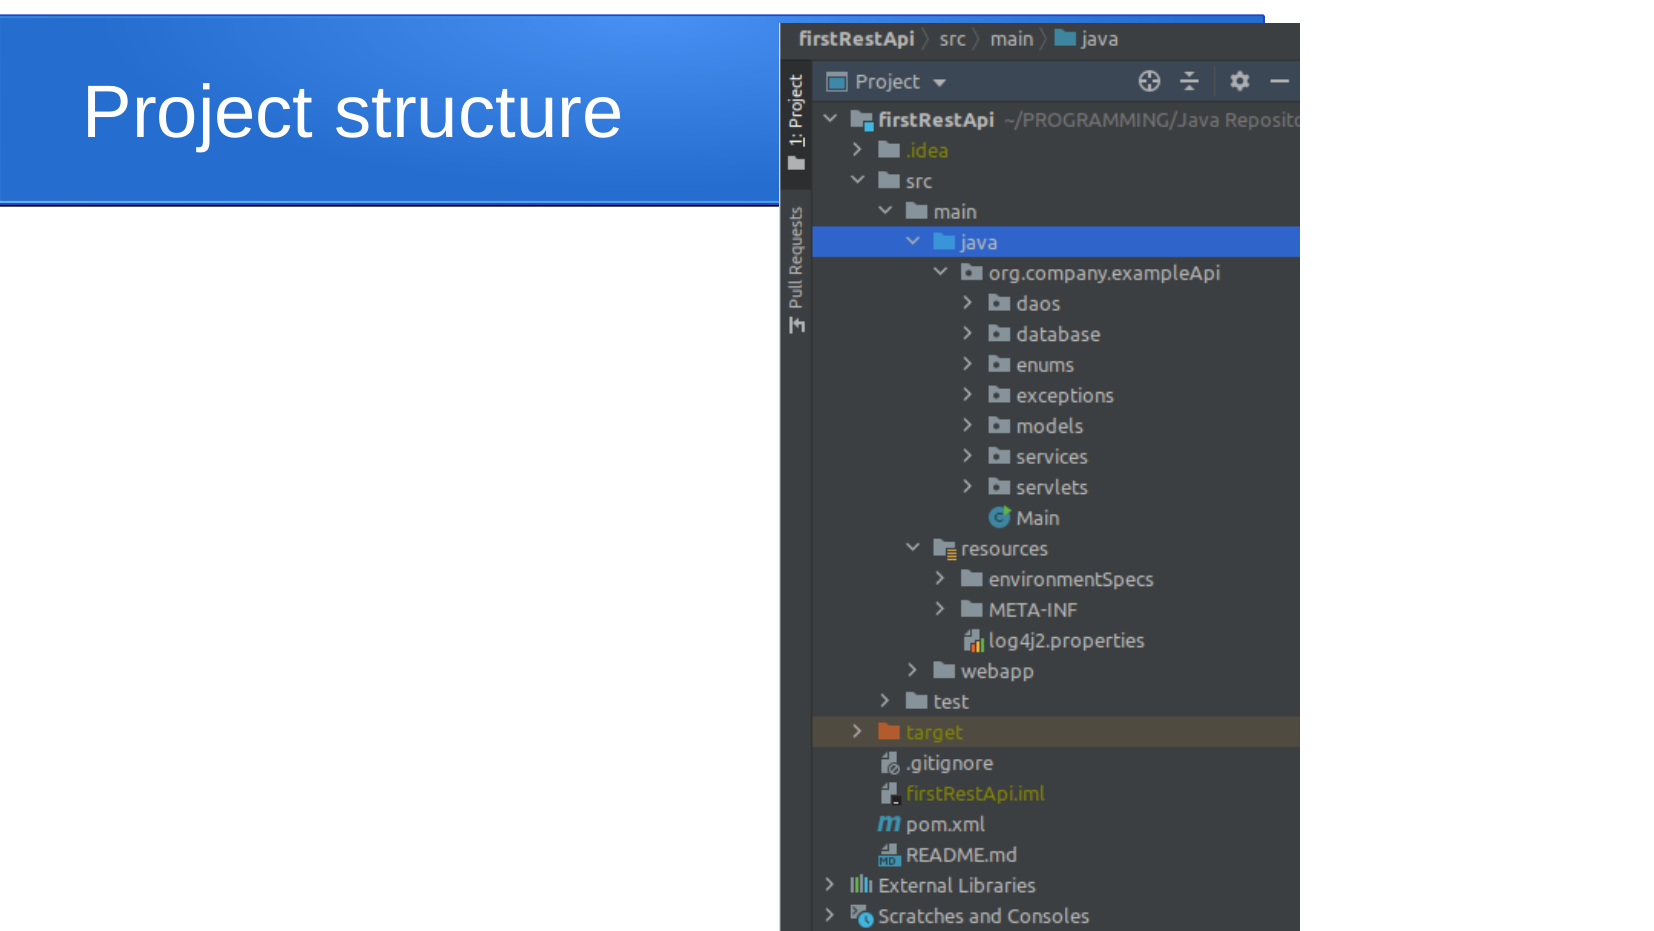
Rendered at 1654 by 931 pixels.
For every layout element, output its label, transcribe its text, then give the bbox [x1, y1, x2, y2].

title Project structure [82, 35, 779, 189]
picture [779, 23, 1300, 931]
